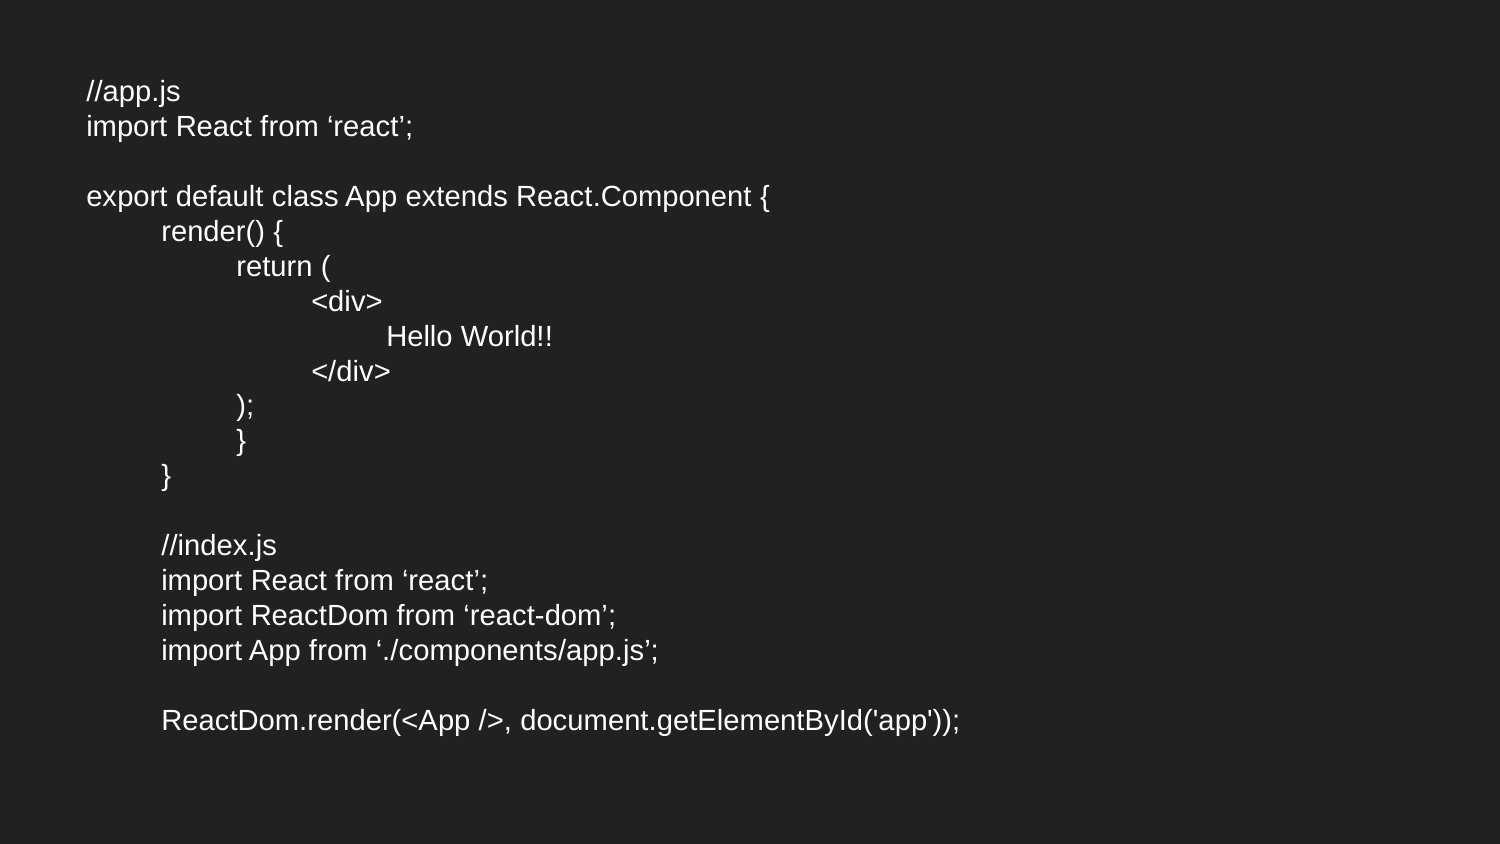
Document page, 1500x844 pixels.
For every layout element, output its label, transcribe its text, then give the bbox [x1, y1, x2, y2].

text_box //app.js import React from ‘react’; export default class App extends React.Component { render() { return ( <div> Hello World!! </div> ); } } //index.js import React from ‘react’; import ReactDom from ‘react-dom’; import App from ‘./components/app.js’; ReactDom.render(<App />, document.getElementById('app')); [71, 57, 1429, 787]
